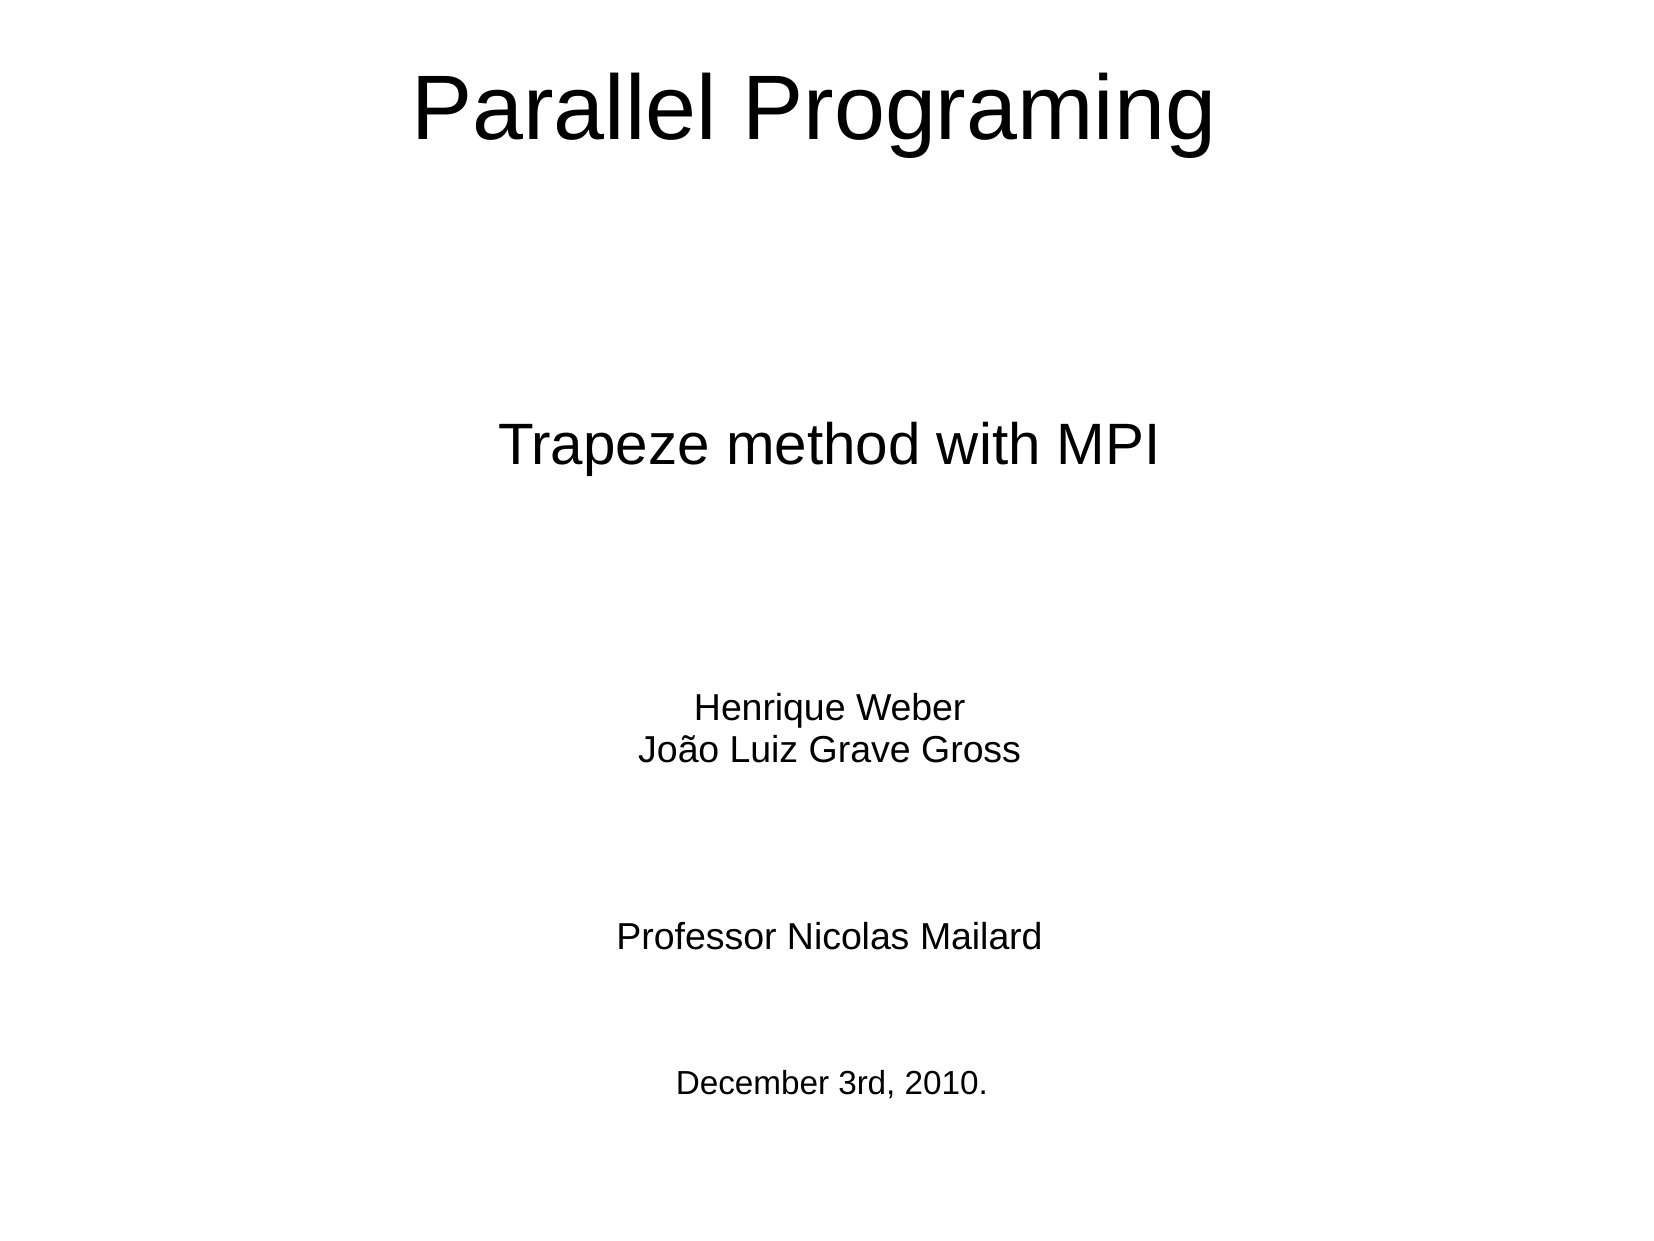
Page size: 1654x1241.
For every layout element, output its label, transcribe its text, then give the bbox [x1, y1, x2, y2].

text_box Professor Nicolas Mailard [2, 907, 1654, 988]
text_box Henrique Weber João Luiz Grave Gross [2, 679, 1654, 779]
text_box Trapeze method with MPI [2, 404, 1654, 485]
text_box Parallel Programing [2, 49, 1652, 200]
text_box December 3rd, 2010. [4, 1056, 1654, 1110]
